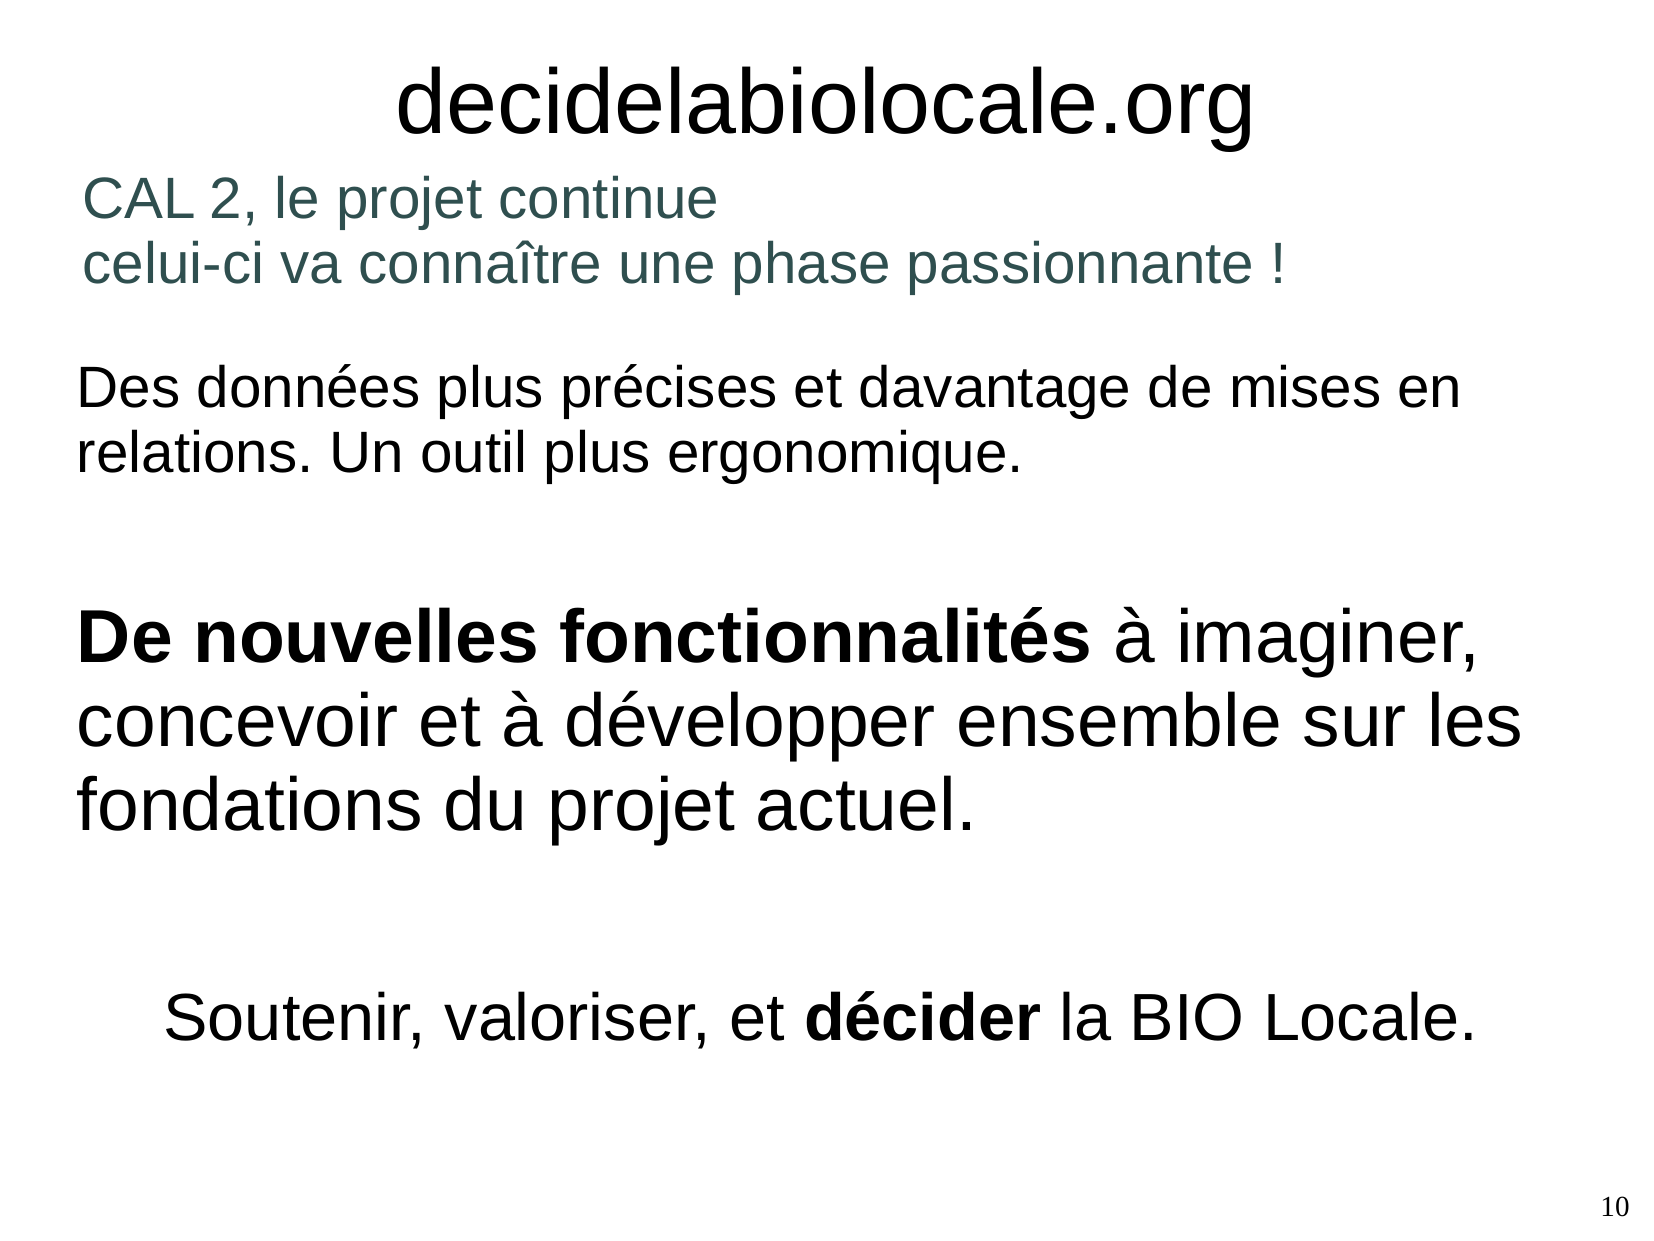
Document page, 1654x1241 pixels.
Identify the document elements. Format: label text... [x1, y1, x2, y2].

list Des données plus précises et davantage de mises en relations. Un outil plus ergonomique. De nouvelles fonctionnalités à imaginer, concevoir et à développer ensemble sur les fondations du projet actuel. Soutenir, valoriser, et décider la BIO Locale. [76, 354, 1565, 1146]
title decidelabiolocale.org [82, 49, 1571, 154]
title CAL 2, le projet continue celui-ci va connaître une phase passionnante ! [82, 165, 1571, 296]
